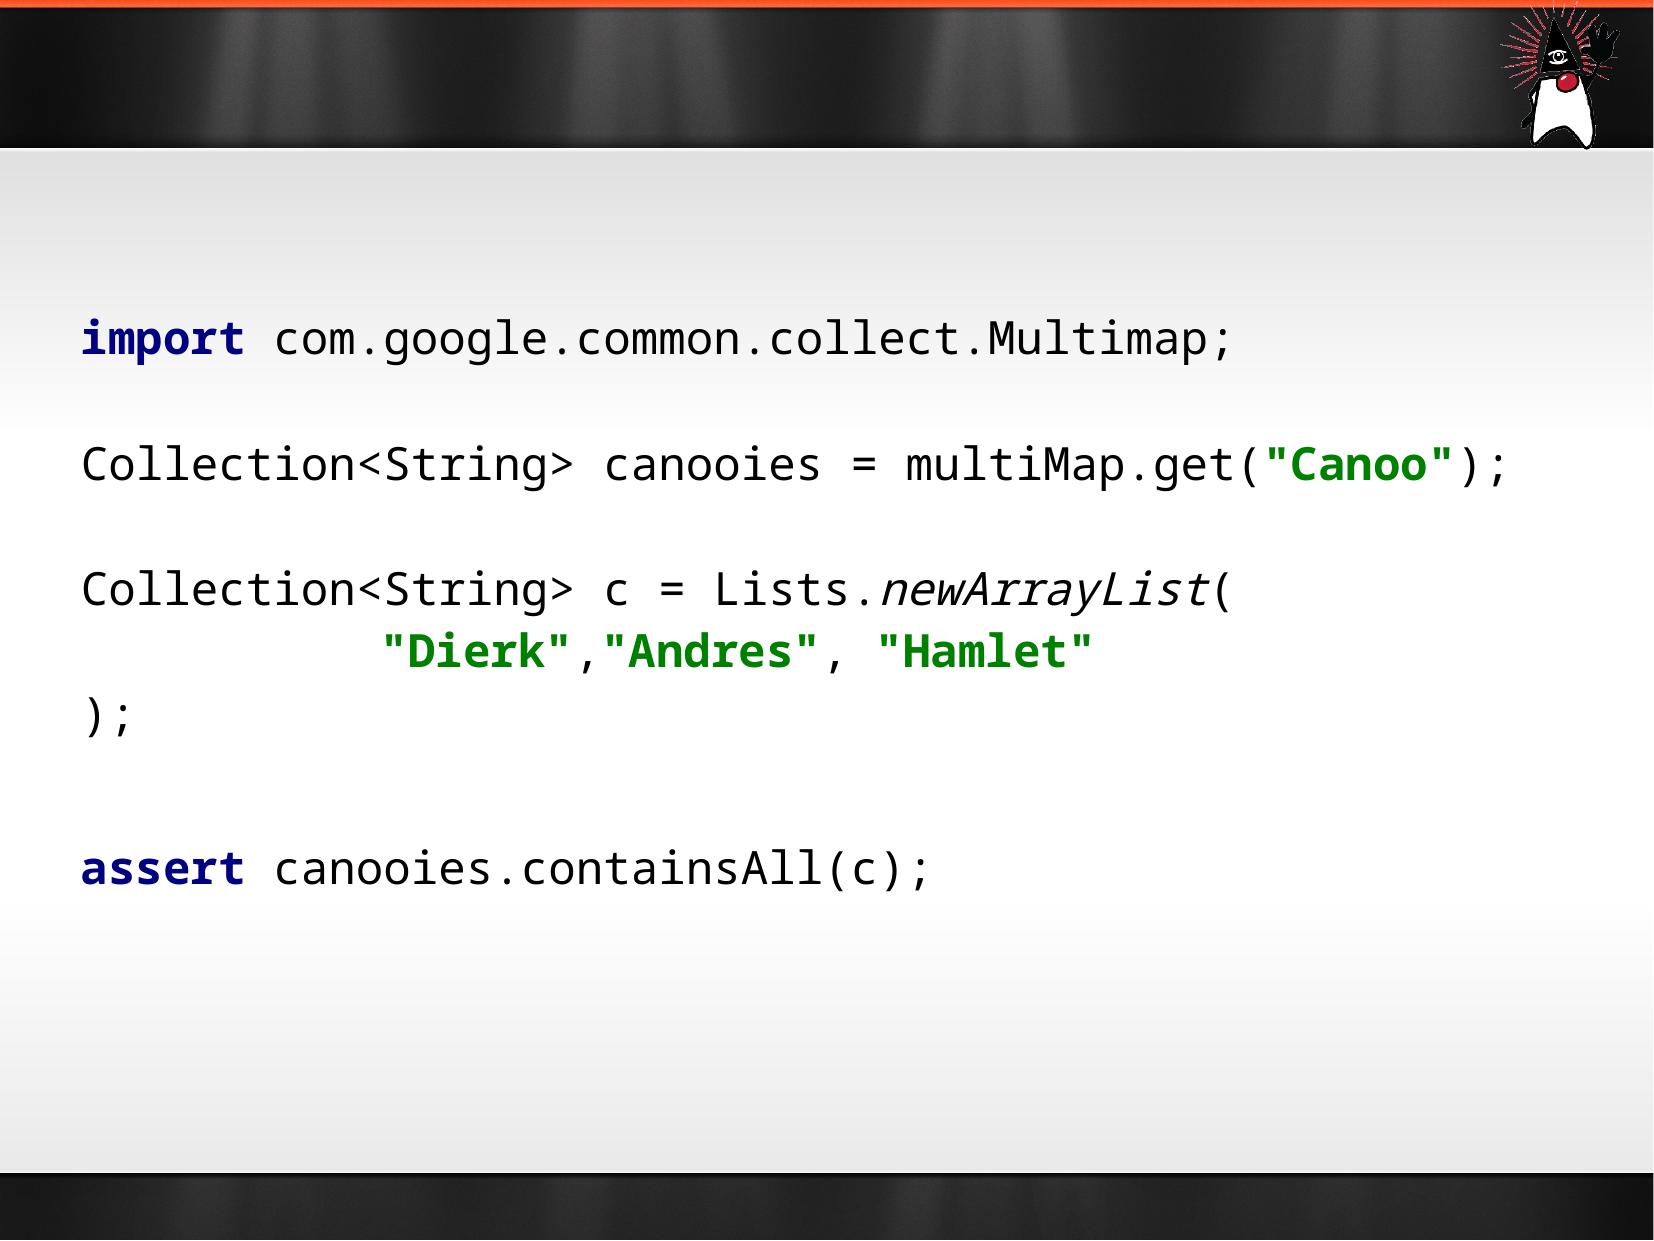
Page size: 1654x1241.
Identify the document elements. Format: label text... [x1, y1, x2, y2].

picture [0, 0, 1654, 1240]
subtitle import com.google.common.collect.Multimap; Collection<String> canooies = multiMap.get("Canoo"); Collection<String> c = Lists.newArrayList( "Dierk","Andres", "Hamlet" ); assert canooies.containsAll(c); [80, 305, 1654, 1125]
